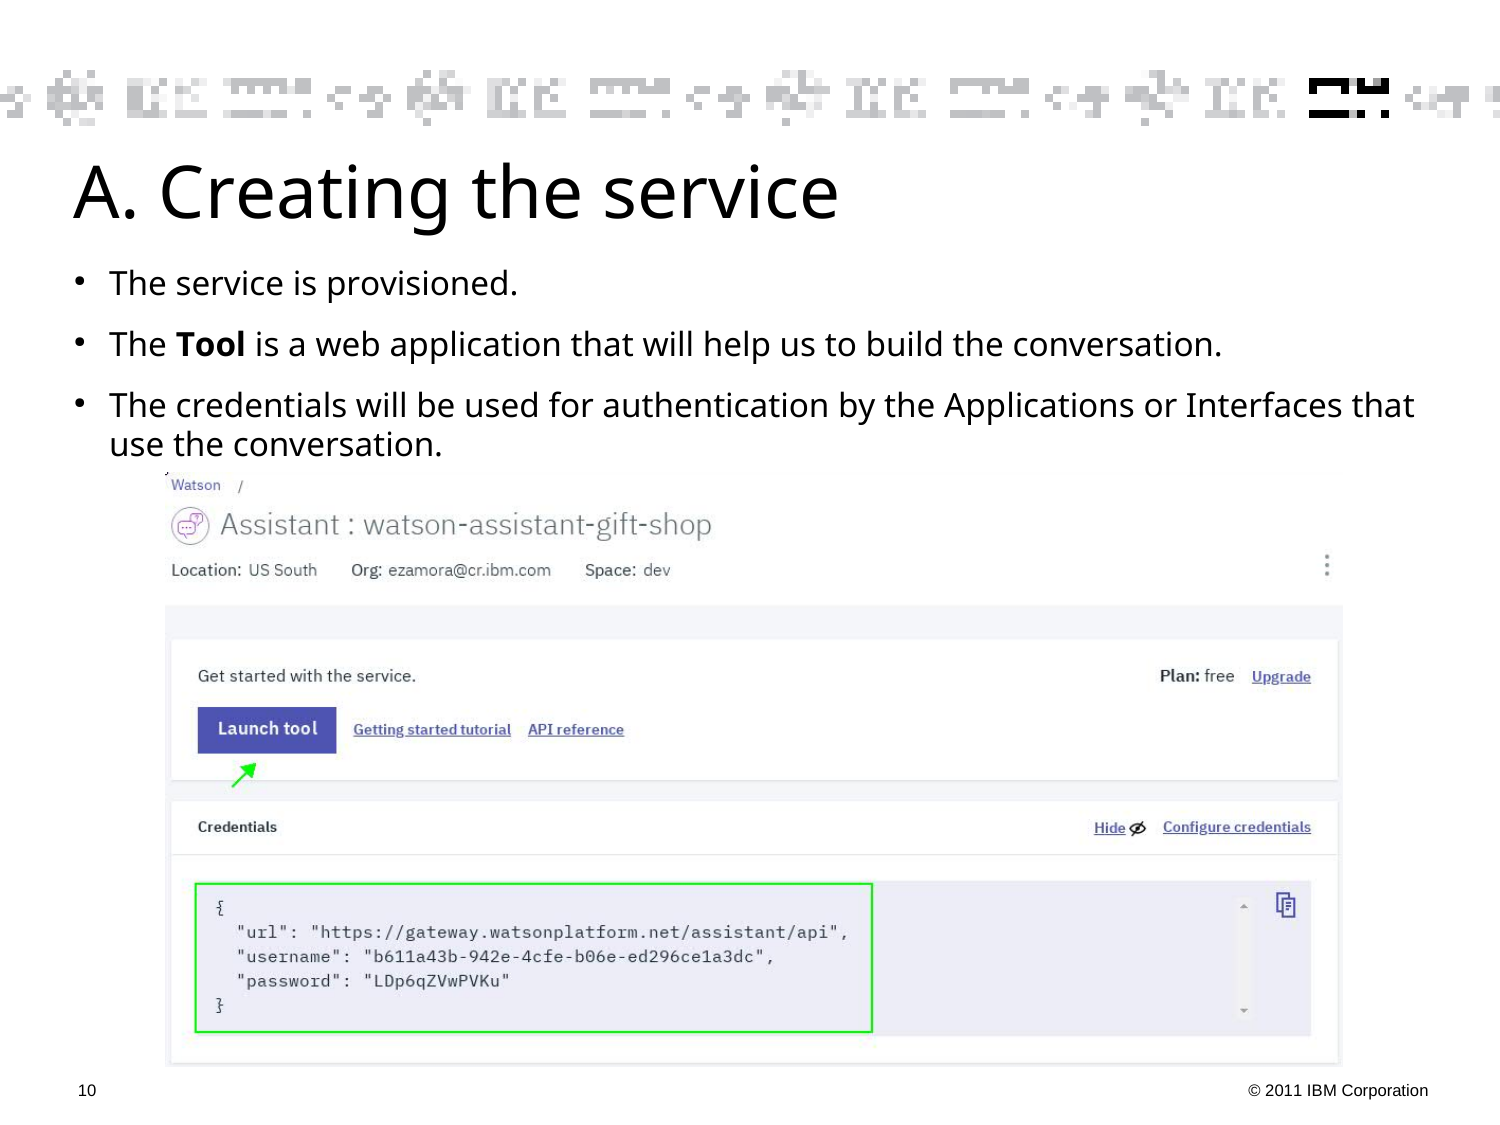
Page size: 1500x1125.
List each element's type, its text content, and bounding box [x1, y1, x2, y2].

picture [0, 0, 1500, 1125]
title A. Creating the service [59, 147, 1485, 253]
list The service is provisioned. The Tool is a web application that will help us to build the conversation. The credentials will be used for authentication by the Applications or Interfaces that use the conversation. [59, 254, 1447, 916]
